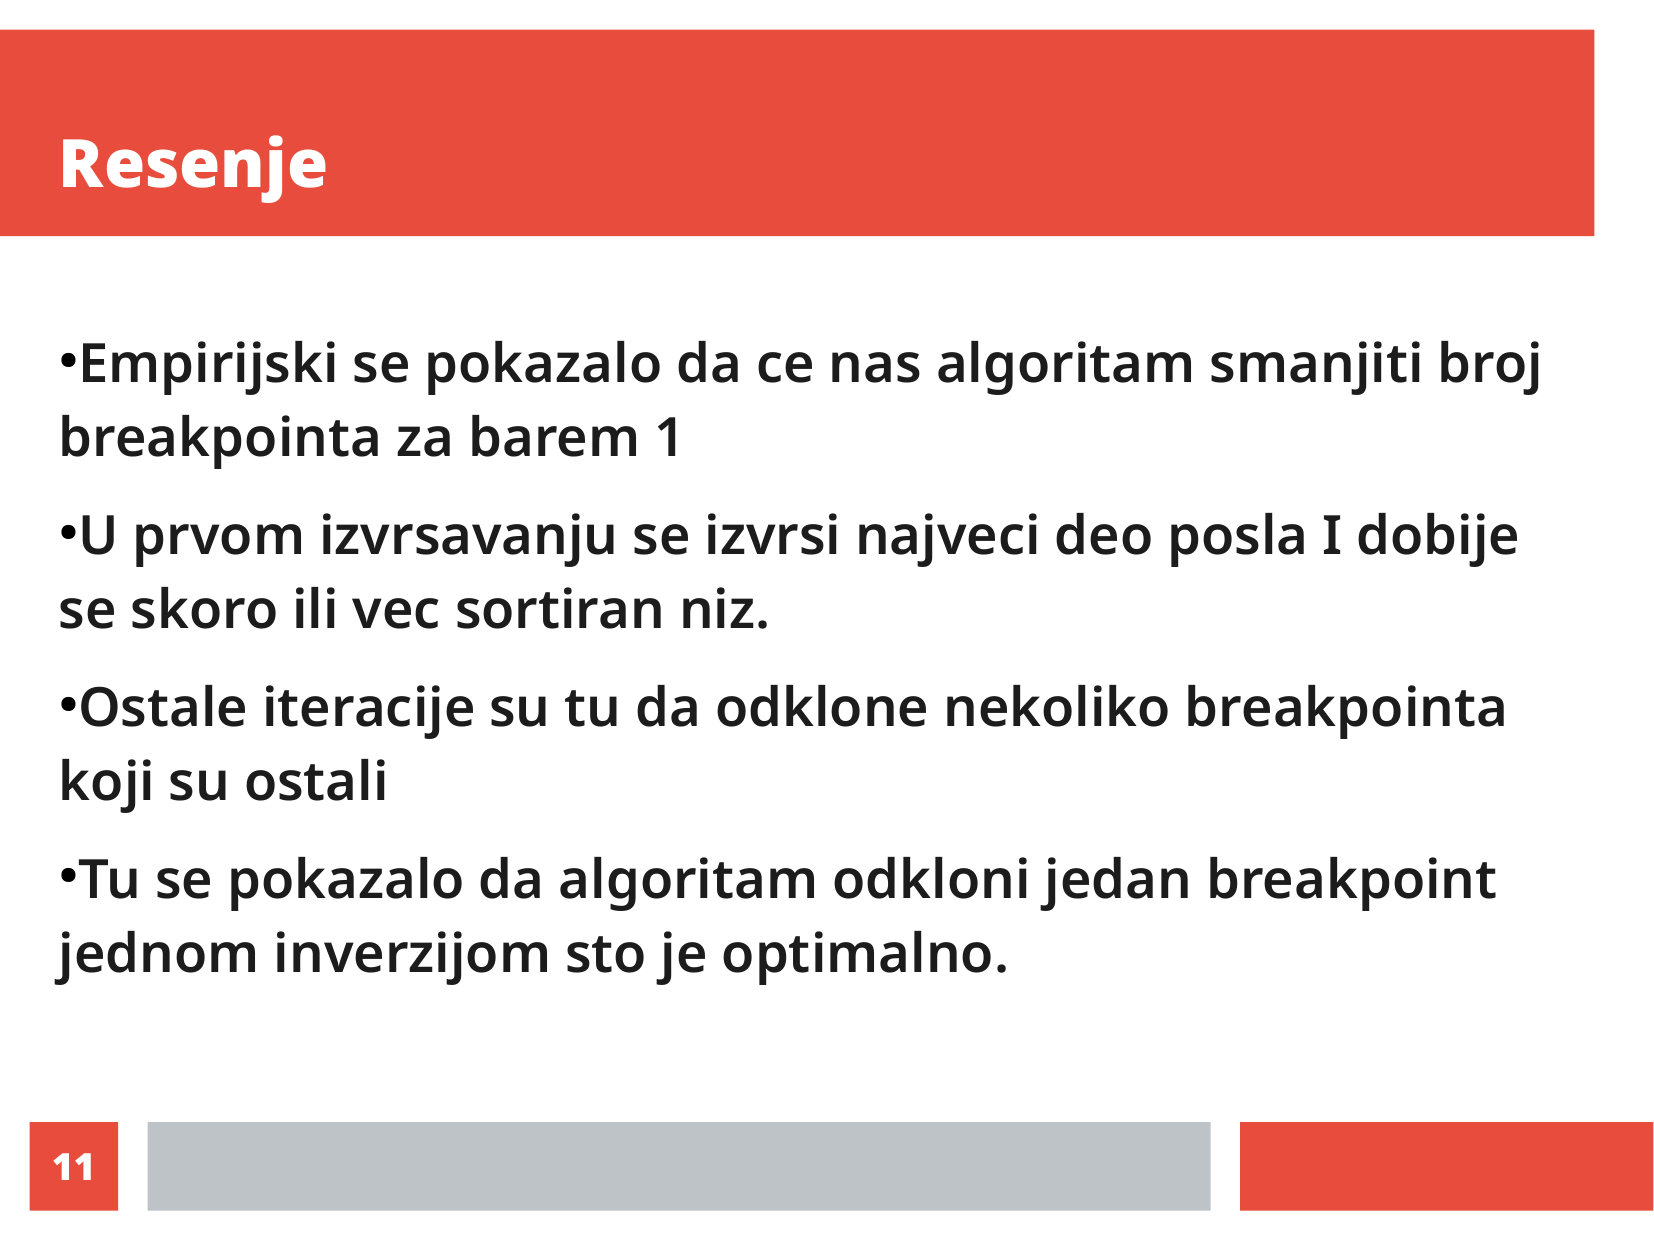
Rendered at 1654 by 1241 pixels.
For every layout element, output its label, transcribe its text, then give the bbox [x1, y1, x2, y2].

title Resenje [59, 59, 1595, 207]
list Empirijski se pokazalo da ce nas algoritam smanjiti broj breakpointa za barem 1 U prvom izvrsavanju se izvrsi najveci deo posla I dobije se skoro ili vec sortiran niz. Ostale iteracije su tu da odklone nekoliko breakpointa koji su ostali Tu se pokazalo da algoritam odkloni jedan breakpoint jednom inverzijom sto je optimalno. [59, 324, 1565, 1093]
